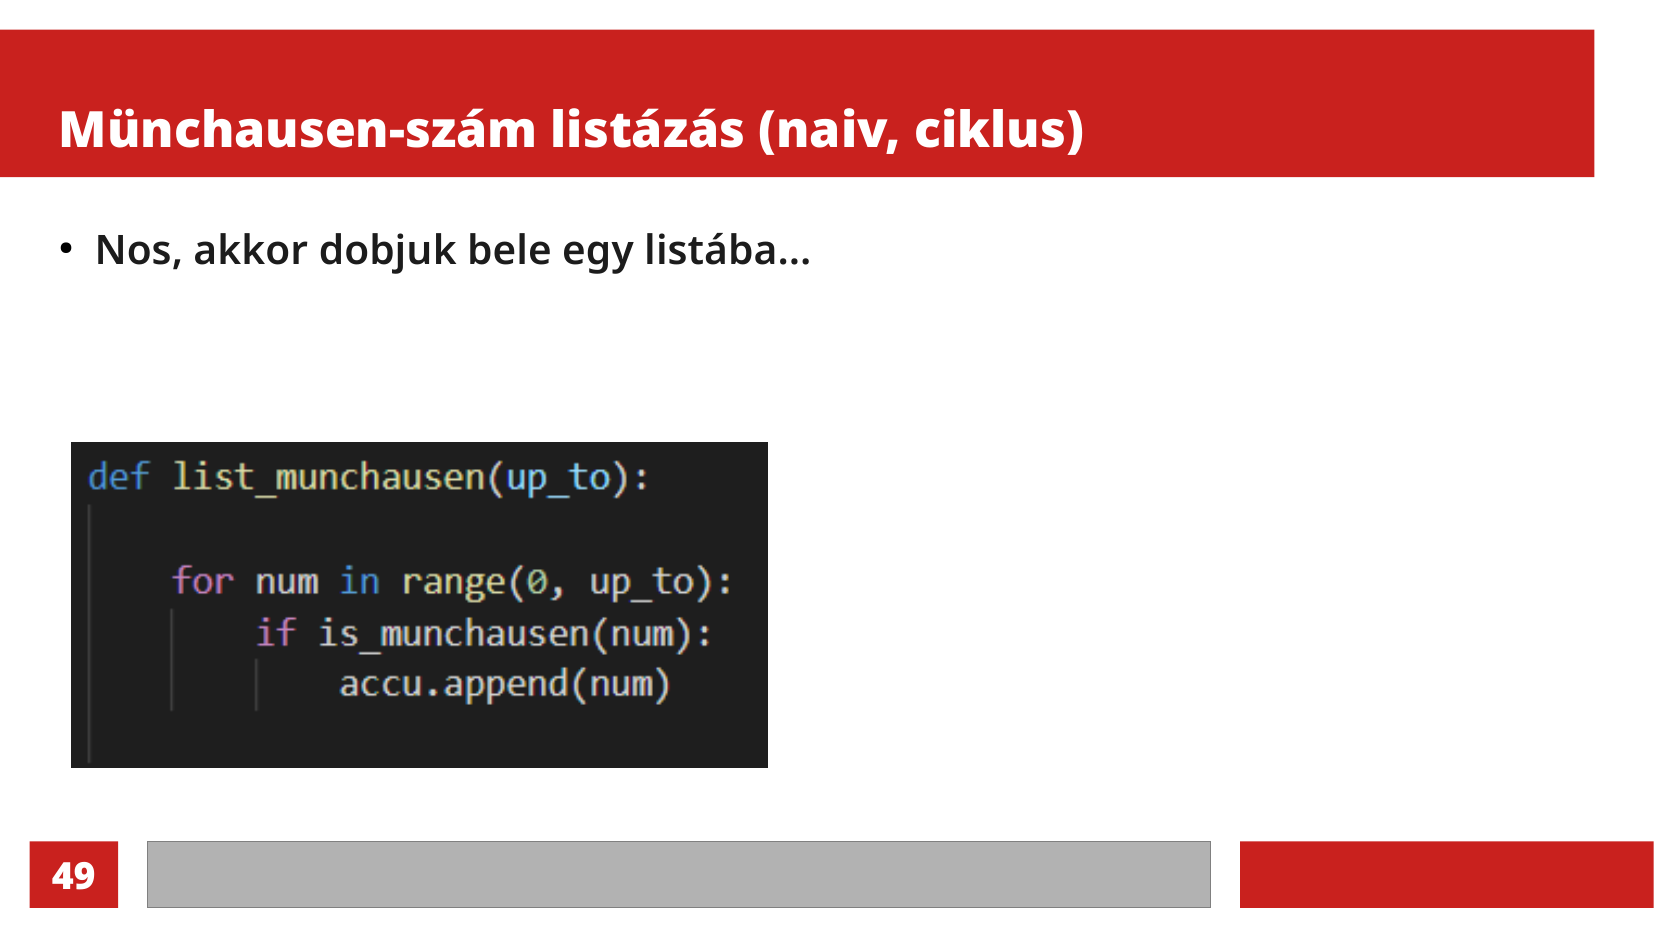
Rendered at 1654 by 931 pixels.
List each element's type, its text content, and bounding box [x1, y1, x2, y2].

picture [71, 442, 768, 768]
title Münchausen-szám listázás (naiv, ciklus) [59, 44, 1595, 163]
list Nos, akkor dobjuk bele egy listába... [59, 221, 1565, 502]
